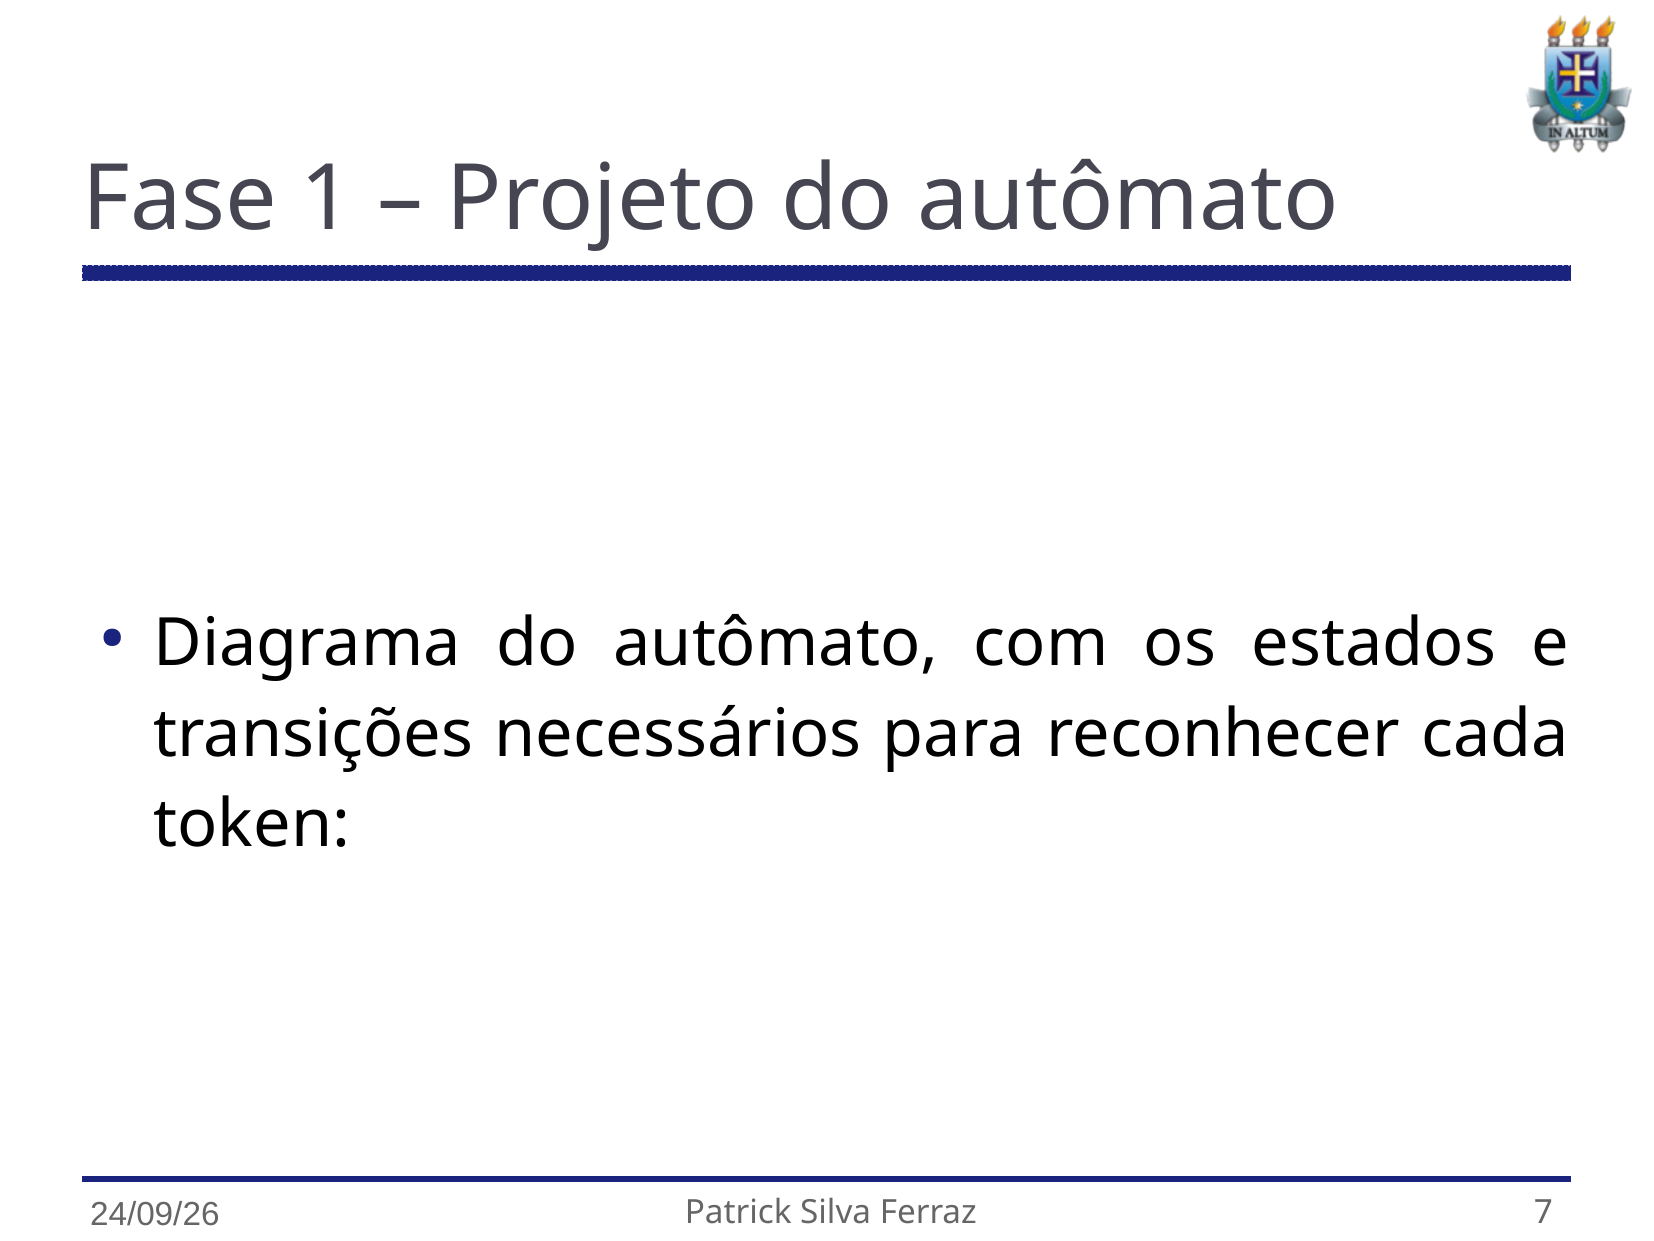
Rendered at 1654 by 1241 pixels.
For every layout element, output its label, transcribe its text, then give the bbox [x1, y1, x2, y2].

list Diagrama do autômato, com os estados e transições necessários para reconhecer cada token: [82, 290, 1571, 1171]
title Fase 1 – Projeto do autômato [82, 49, 1571, 257]
picture [1525, 15, 1632, 153]
